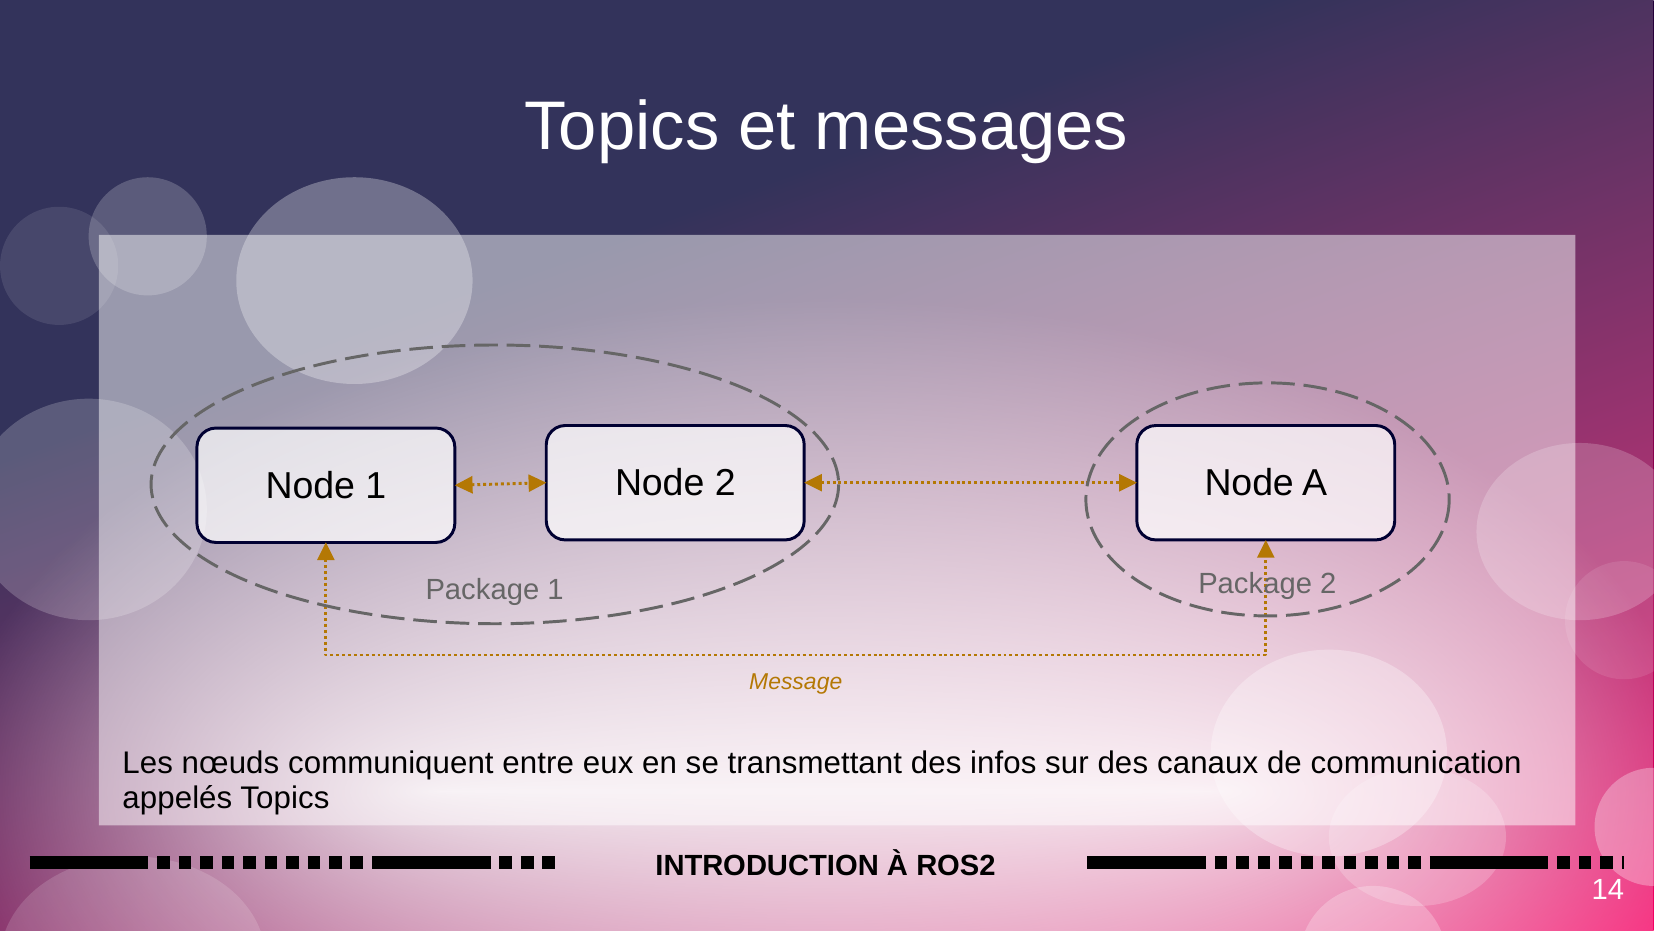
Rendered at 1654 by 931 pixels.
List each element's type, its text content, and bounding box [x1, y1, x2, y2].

text_box Package 2 [1085, 382, 1450, 616]
list Les nœuds communiquent entre eux en se transmettant des infos sur des canaux de communication appelés Topics [98, 234, 1576, 826]
title Topics et messages [88, 44, 1565, 207]
text_box Package 1 [151, 345, 839, 624]
